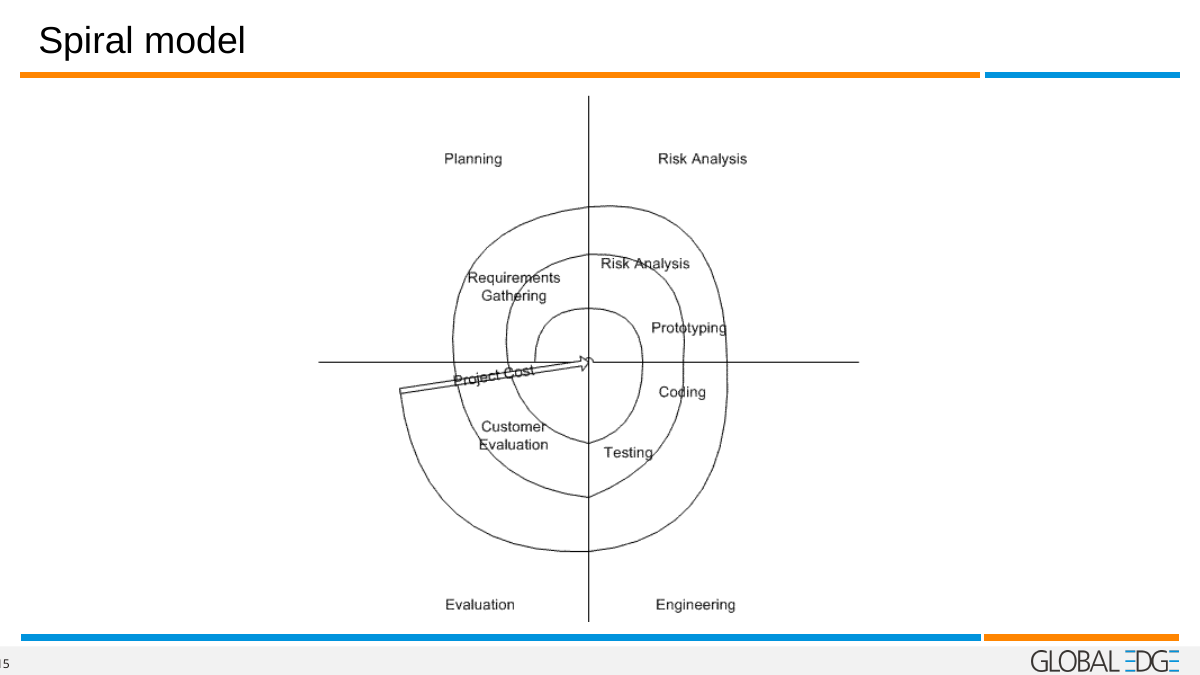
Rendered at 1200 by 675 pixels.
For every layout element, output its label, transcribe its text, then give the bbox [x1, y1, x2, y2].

picture [1031, 650, 1179, 672]
picture [316, 79, 884, 622]
text_box Spiral model [23, 11, 449, 69]
